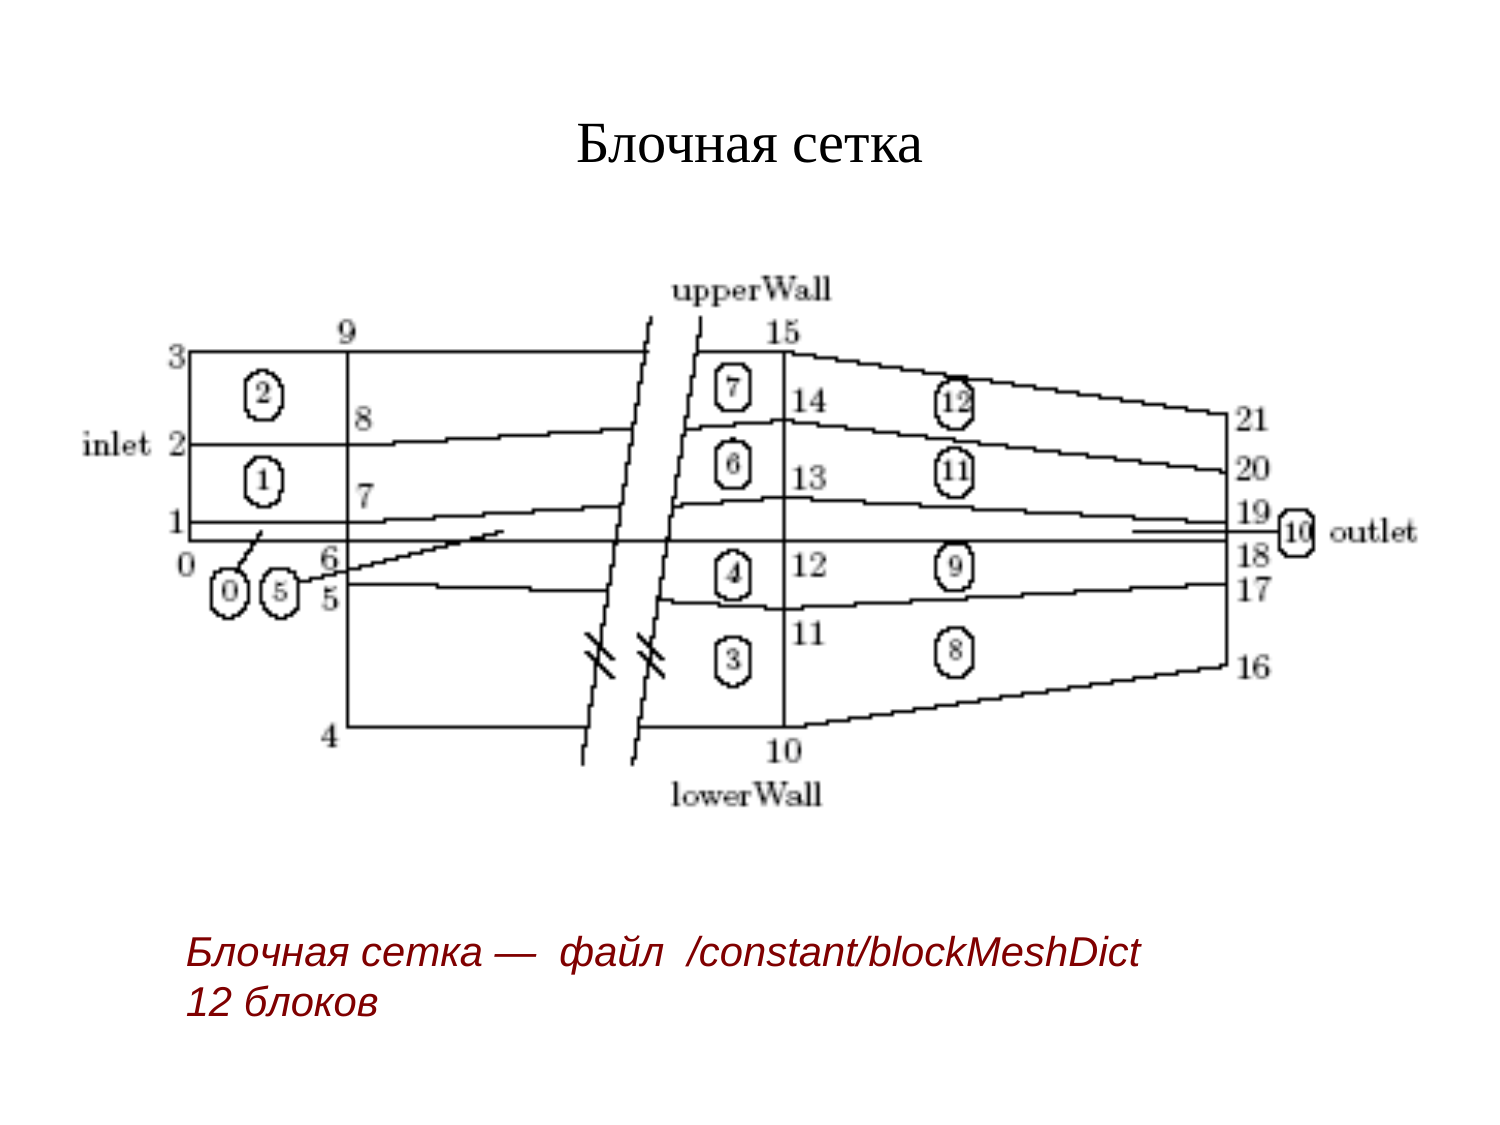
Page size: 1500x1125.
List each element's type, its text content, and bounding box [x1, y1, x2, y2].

picture [53, 255, 1446, 829]
title Блочная сетка [75, 45, 1426, 233]
text_box Блочная сетка — файл /constant/blockMeshDict 12 блоков [171, 916, 1247, 1071]
